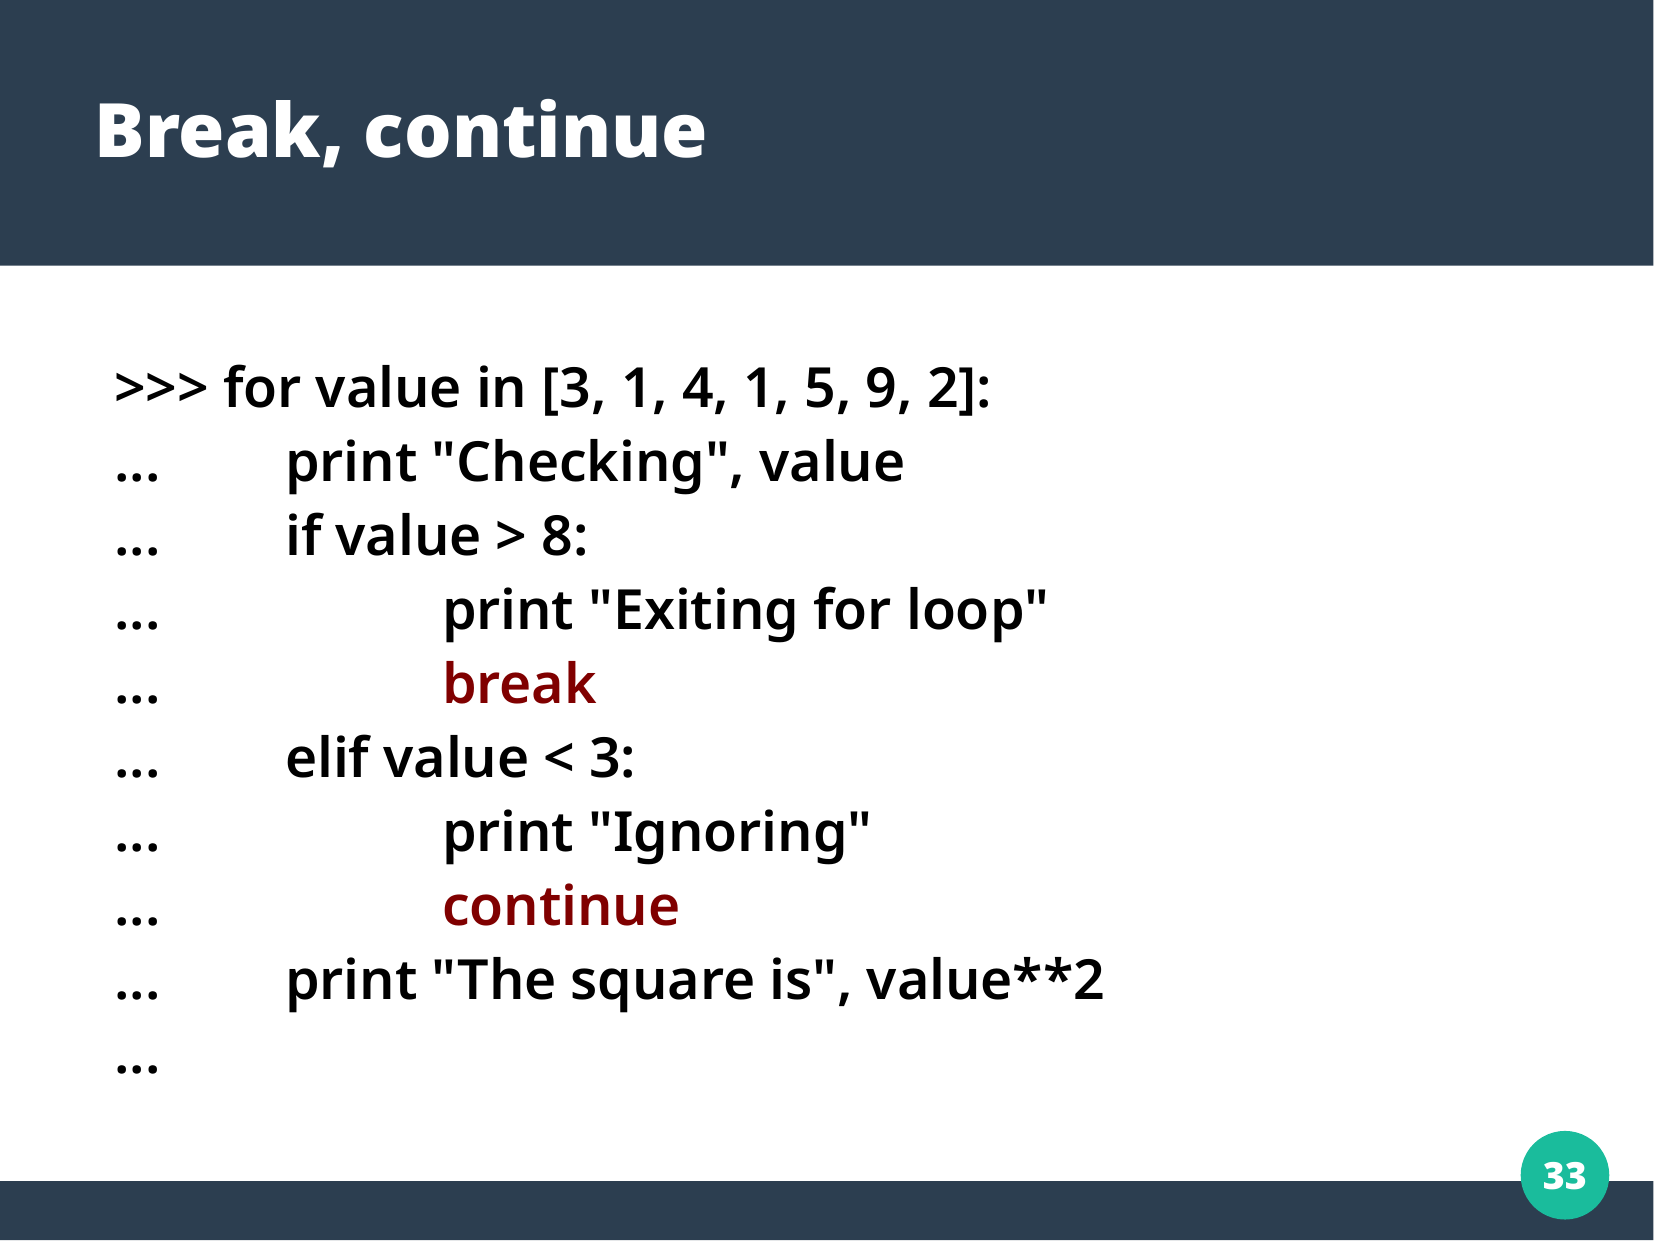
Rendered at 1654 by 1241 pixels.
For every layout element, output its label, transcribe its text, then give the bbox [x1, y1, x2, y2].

list >>> for value in [3, 1, 4, 1, 5, 9, 2]: ... print "Checking", value ... if value > 8: ... print "Exiting for loop" ... break ... elif value < 3: ... print "Ignoring" ... continue ... print "The square is", value**2 ... [99, 351, 1450, 1096]
title Break, continue [59, 49, 1595, 207]
